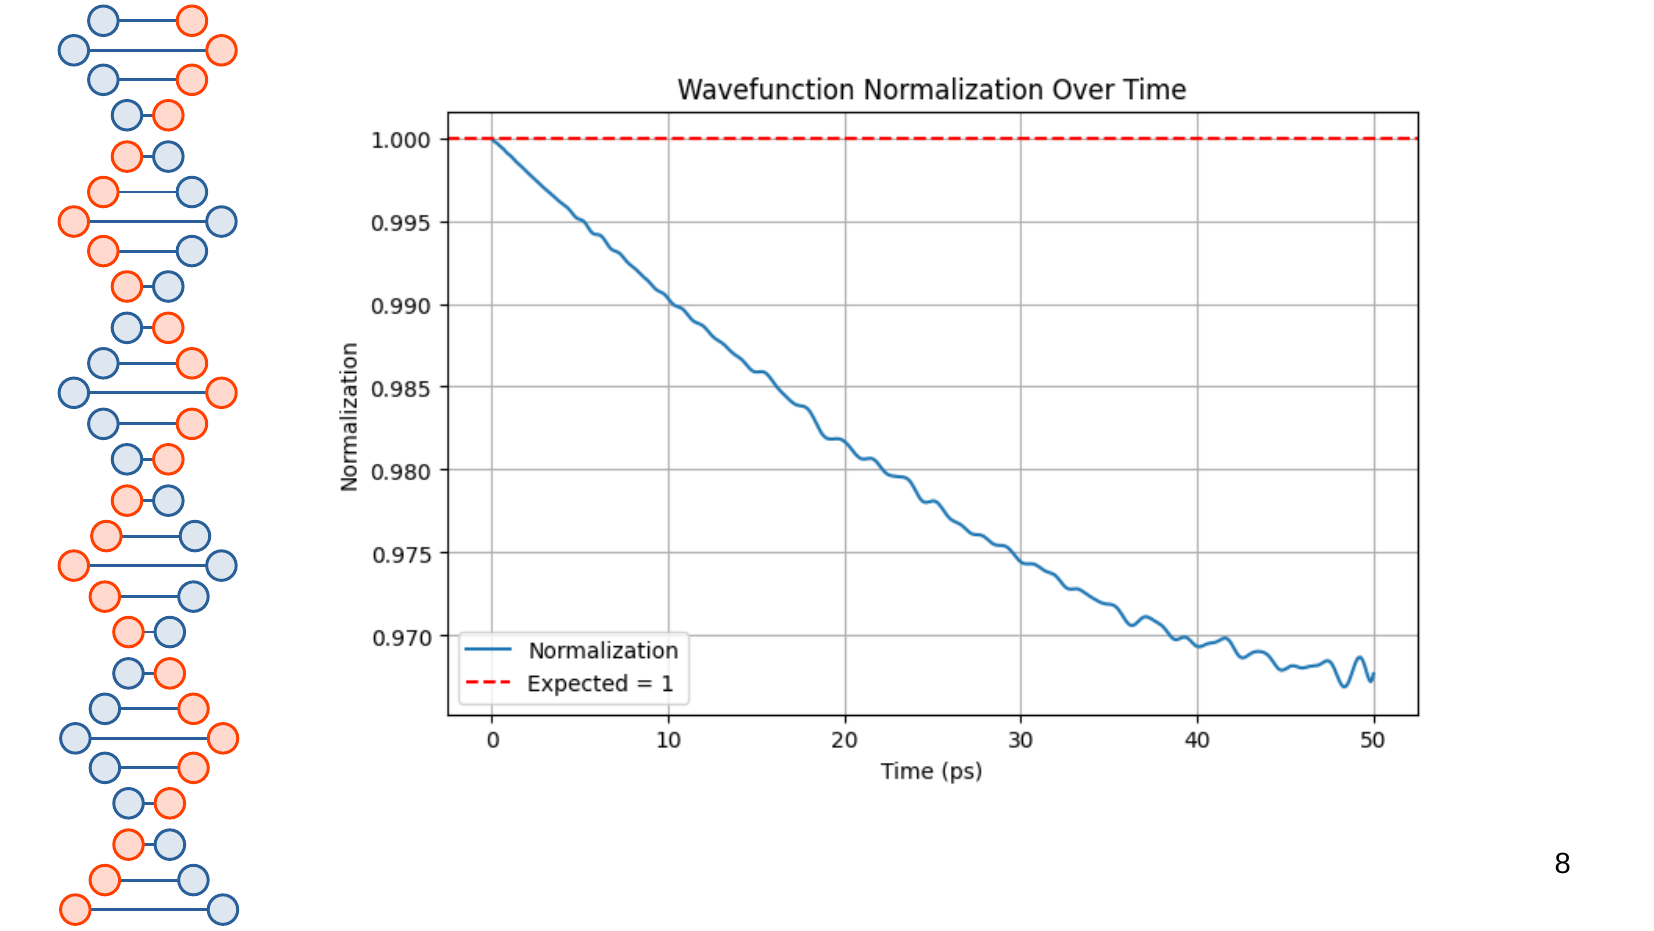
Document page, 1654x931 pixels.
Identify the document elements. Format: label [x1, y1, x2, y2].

picture [324, 62, 1432, 798]
